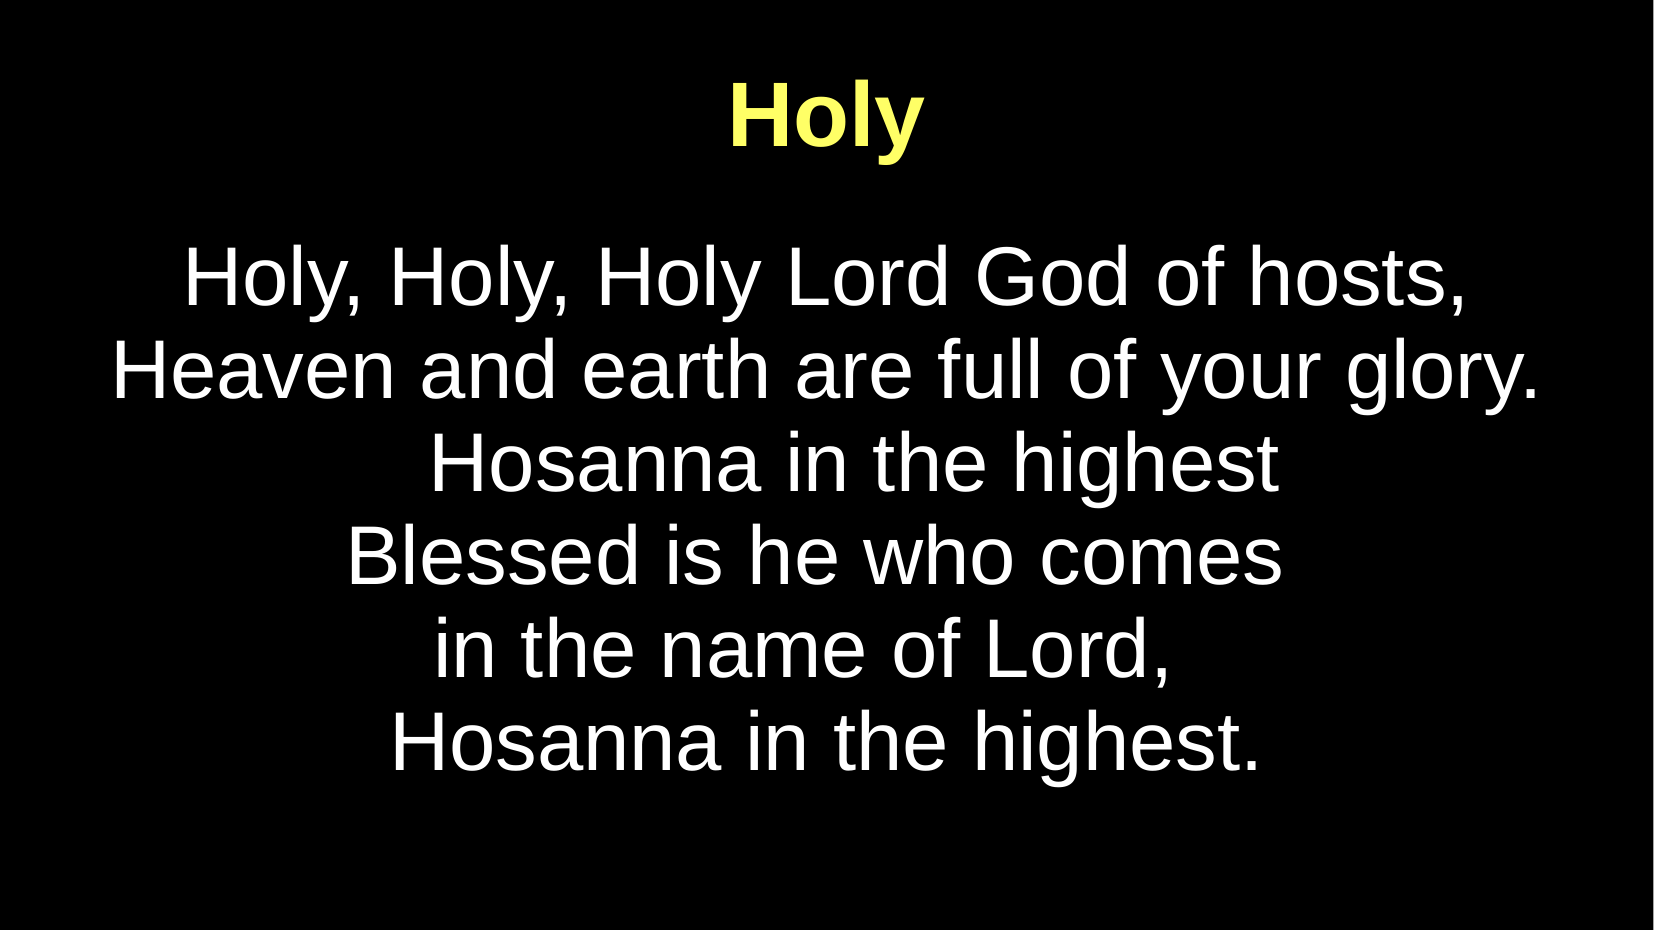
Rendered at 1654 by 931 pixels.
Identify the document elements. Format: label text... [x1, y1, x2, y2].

title Holy [82, 37, 1571, 193]
list Holy, Holy, Holy Lord God of hosts, Heaven and earth are full of your glory. Hosanna in the highest Blessed is he who comes in the name of Lord, Hosanna in the highest. [0, 230, 1654, 931]
